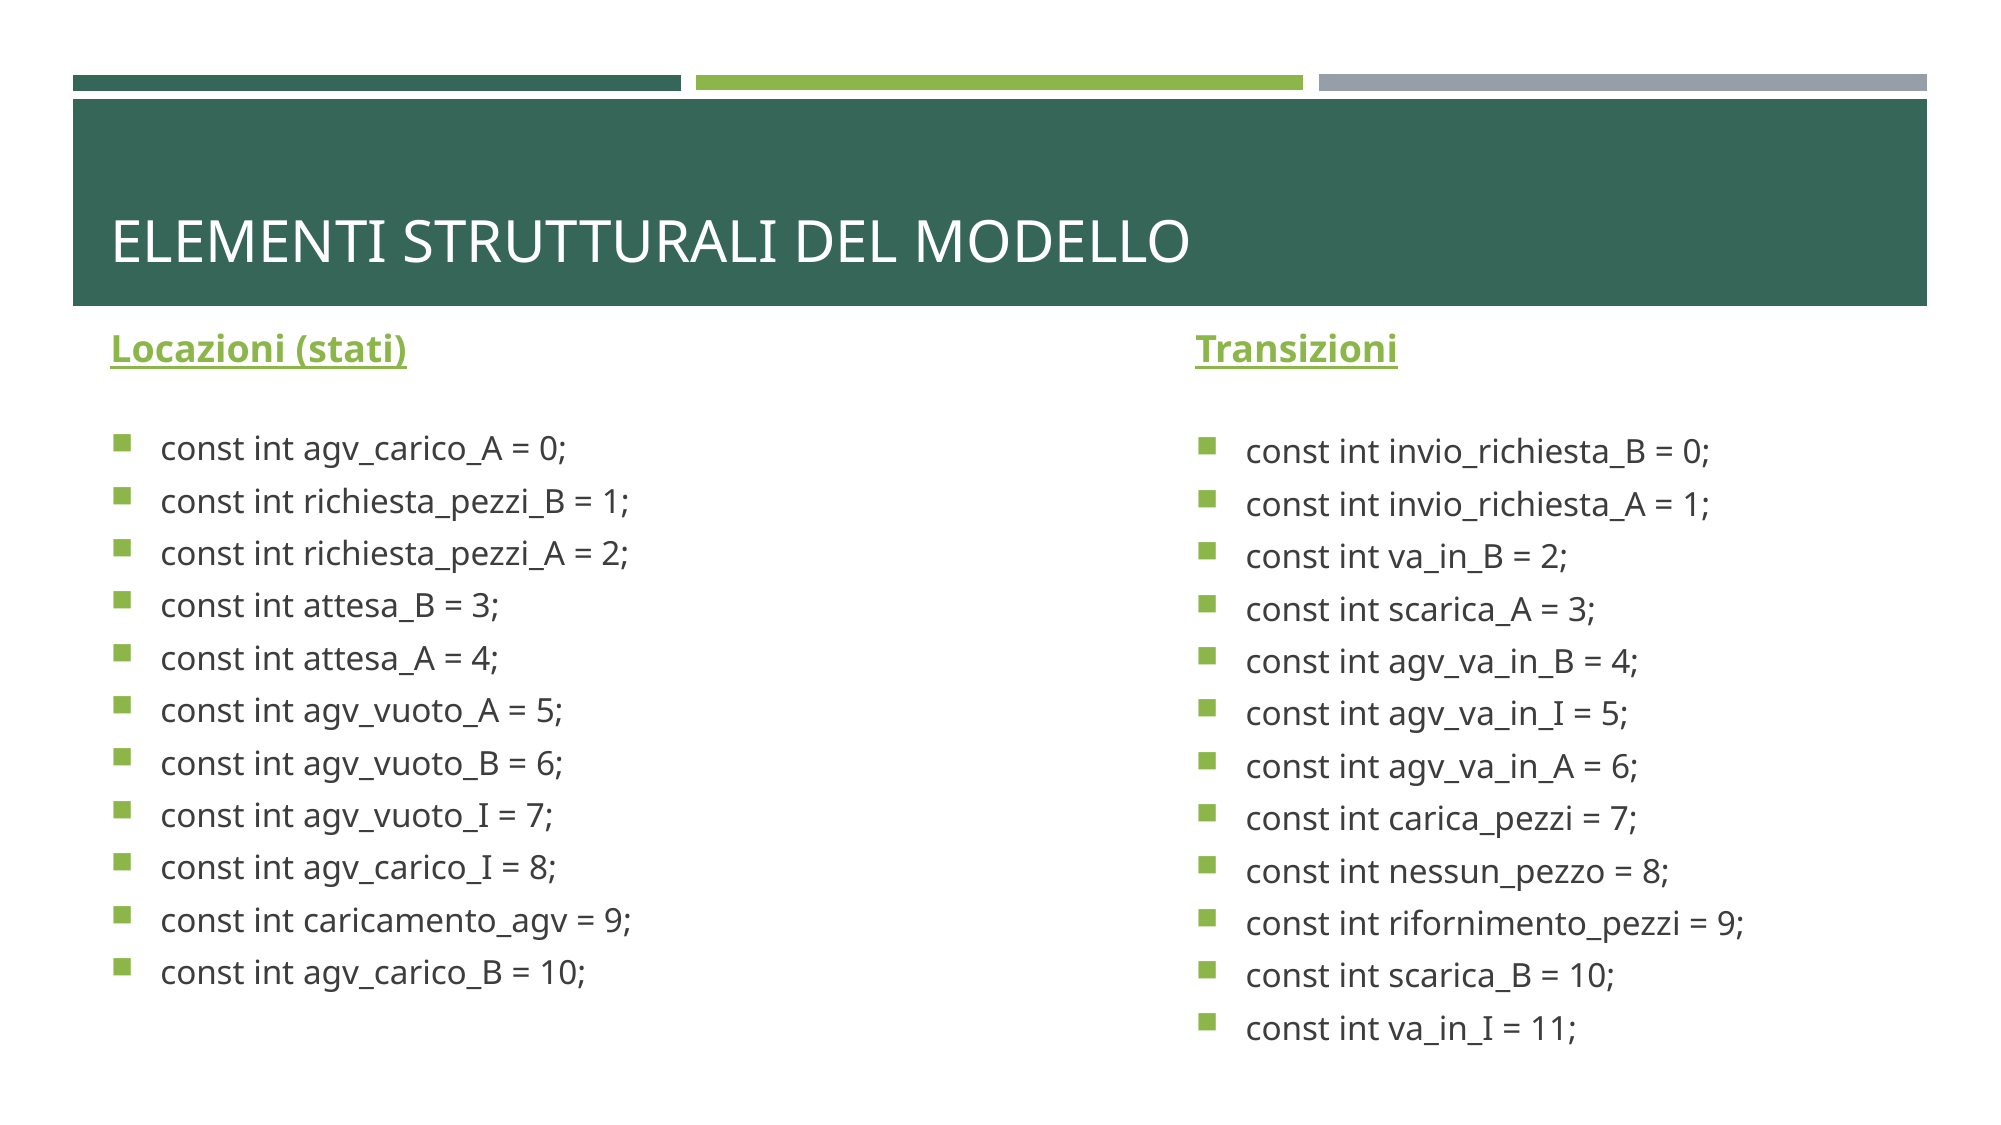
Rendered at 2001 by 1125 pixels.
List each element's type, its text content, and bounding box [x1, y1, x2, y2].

list const int agv_carico_A = 0; const int richiesta_pezzi_B = 1; const int richiesta_pezzi_A = 2; const int attesa_B = 3; const int attesa_A = 4; const int agv_vuoto_A = 5; const int agv_vuoto_B = 6; const int agv_vuoto_I = 7; const int agv_carico_I = 8; const int caricamento_agv = 9; const int agv_carico_B = 10; [95, 382, 758, 1037]
text_box Transizioni [1180, 318, 1433, 379]
title Elementi strutturali del modello [95, 119, 1905, 282]
list const int invio_richiesta_B = 0; const int invio_richiesta_A = 1; const int va_in_B = 2; const int scarica_A = 3; const int agv_va_in_B = 4; const int agv_va_in_I = 5; const int agv_va_in_A = 6; const int carica_pezzi = 7; const int nessun_pezzo = 8; const int rifornimento_pezzi = 9; const int scarica_B = 10; const int va_in_I = 11; [1180, 382, 1905, 1096]
text_box Locazioni (stati) [95, 318, 464, 379]
